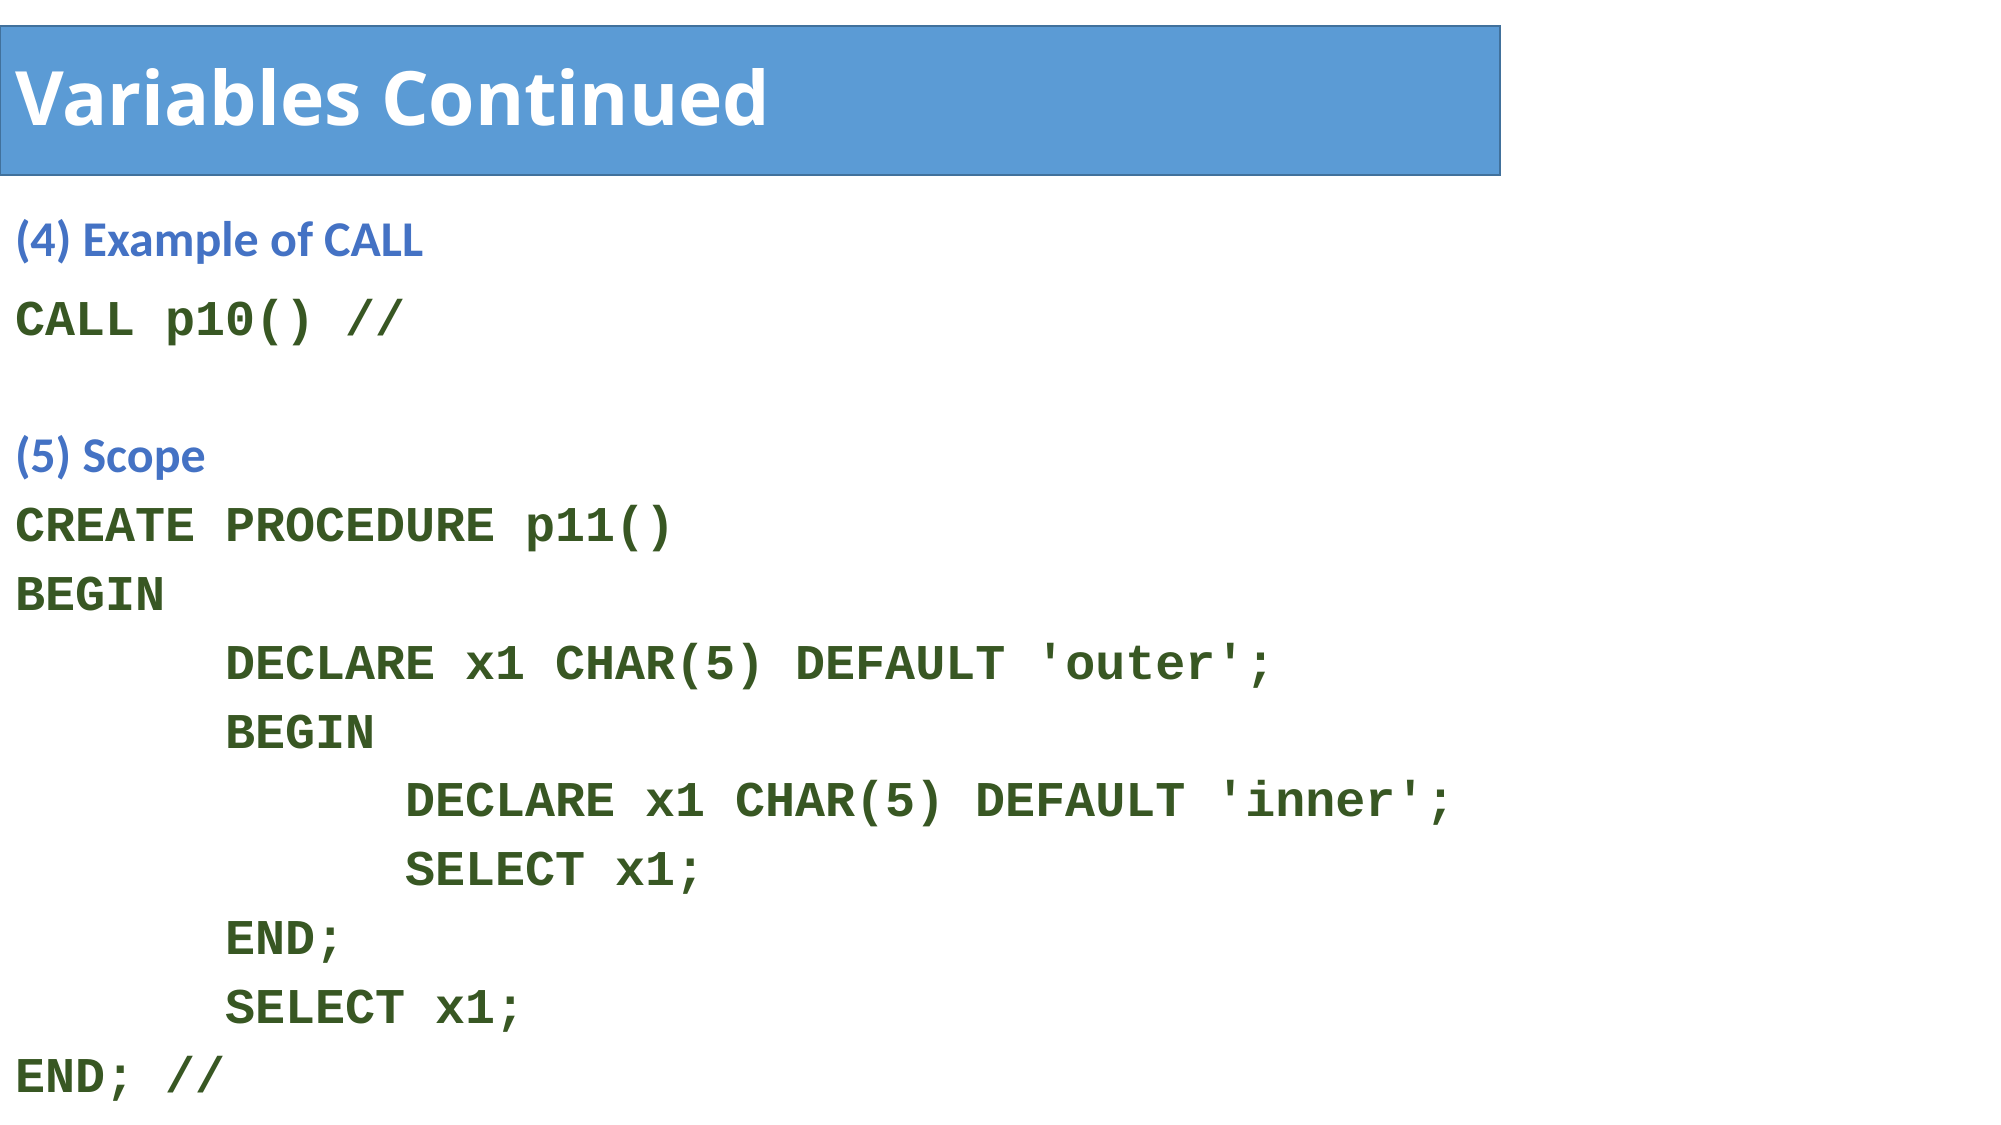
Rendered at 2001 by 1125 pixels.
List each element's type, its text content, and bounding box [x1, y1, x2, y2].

text_box (4) Example of CALL [0, 199, 1963, 319]
title Variables Continued [0, 26, 1501, 176]
subtitle CALL p10() // (5) Scope CREATE PROCEDURE p11() BEGIN DECLARE x1 CHAR(5) DEFAULT 'outer'; BEGIN DECLARE x1 CHAR(5) DEFAULT 'inner'; SELECT x1; END; SELECT x1; END; // [0, 198, 1964, 1125]
